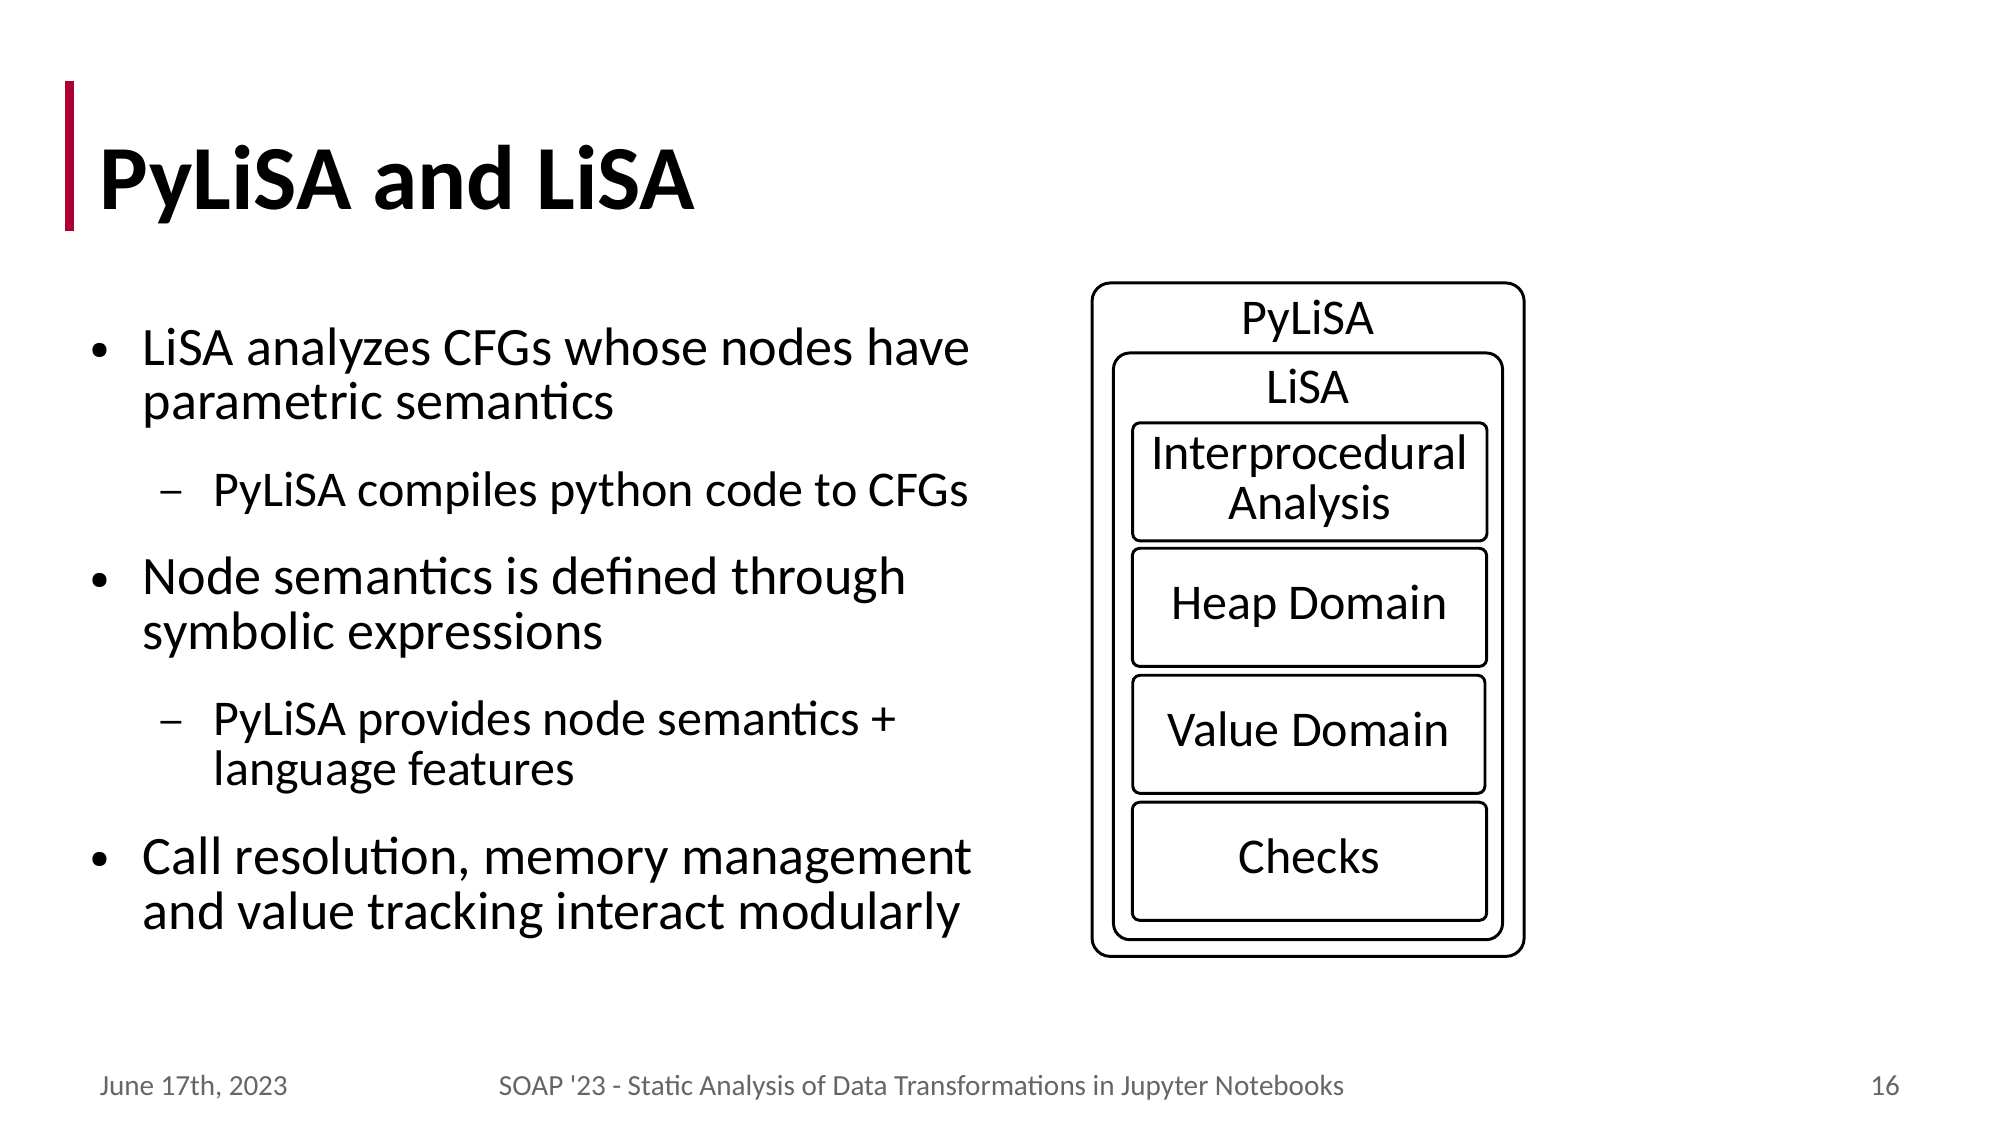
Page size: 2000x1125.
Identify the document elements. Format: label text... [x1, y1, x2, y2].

title PyLiSA and LiSA [99, 44, 1900, 233]
text_box LiSA analyzes CFGs whose nodes have parametric semantics PyLiSA compiles python code to CFGs Node semantics is defined through symbolic expressions PyLiSA provides node semantics + language features Call resolution, memory management and value tracking interact modularly [72, 324, 1000, 956]
text_box PyLiSA [1092, 282, 1525, 957]
